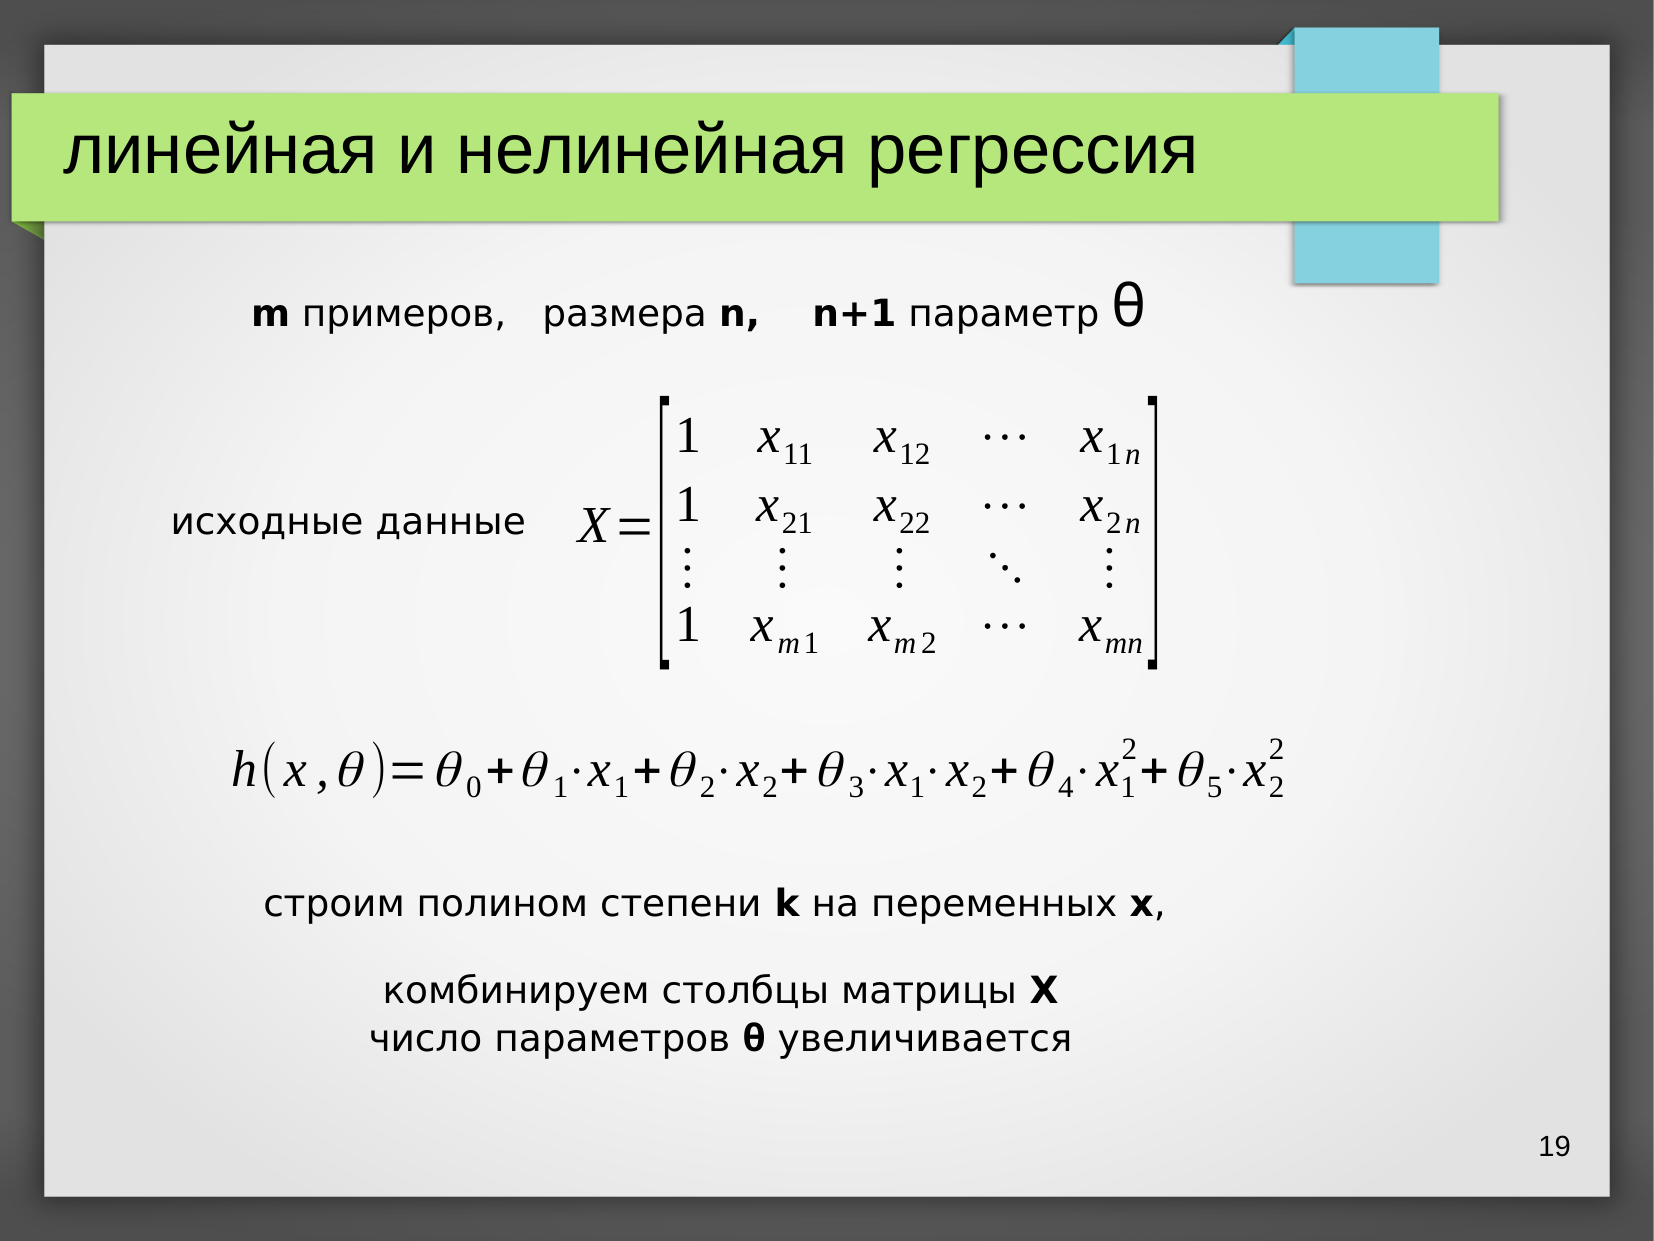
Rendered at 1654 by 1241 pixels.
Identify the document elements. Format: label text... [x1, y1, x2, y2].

chart [566, 392, 1169, 674]
title линейная и нелинейная регрессия [63, 106, 1469, 193]
chart [224, 732, 1291, 805]
text_box m примеров, размера n, n+1 параметр θ [236, 256, 1288, 359]
text_box строим полином степени k на переменных x, комбинируем столбцы матрицы Х число параметров θ увеличивается [248, 874, 1193, 1123]
text_box исходные данные [94, 492, 566, 560]
picture [0, 0, 1654, 1241]
